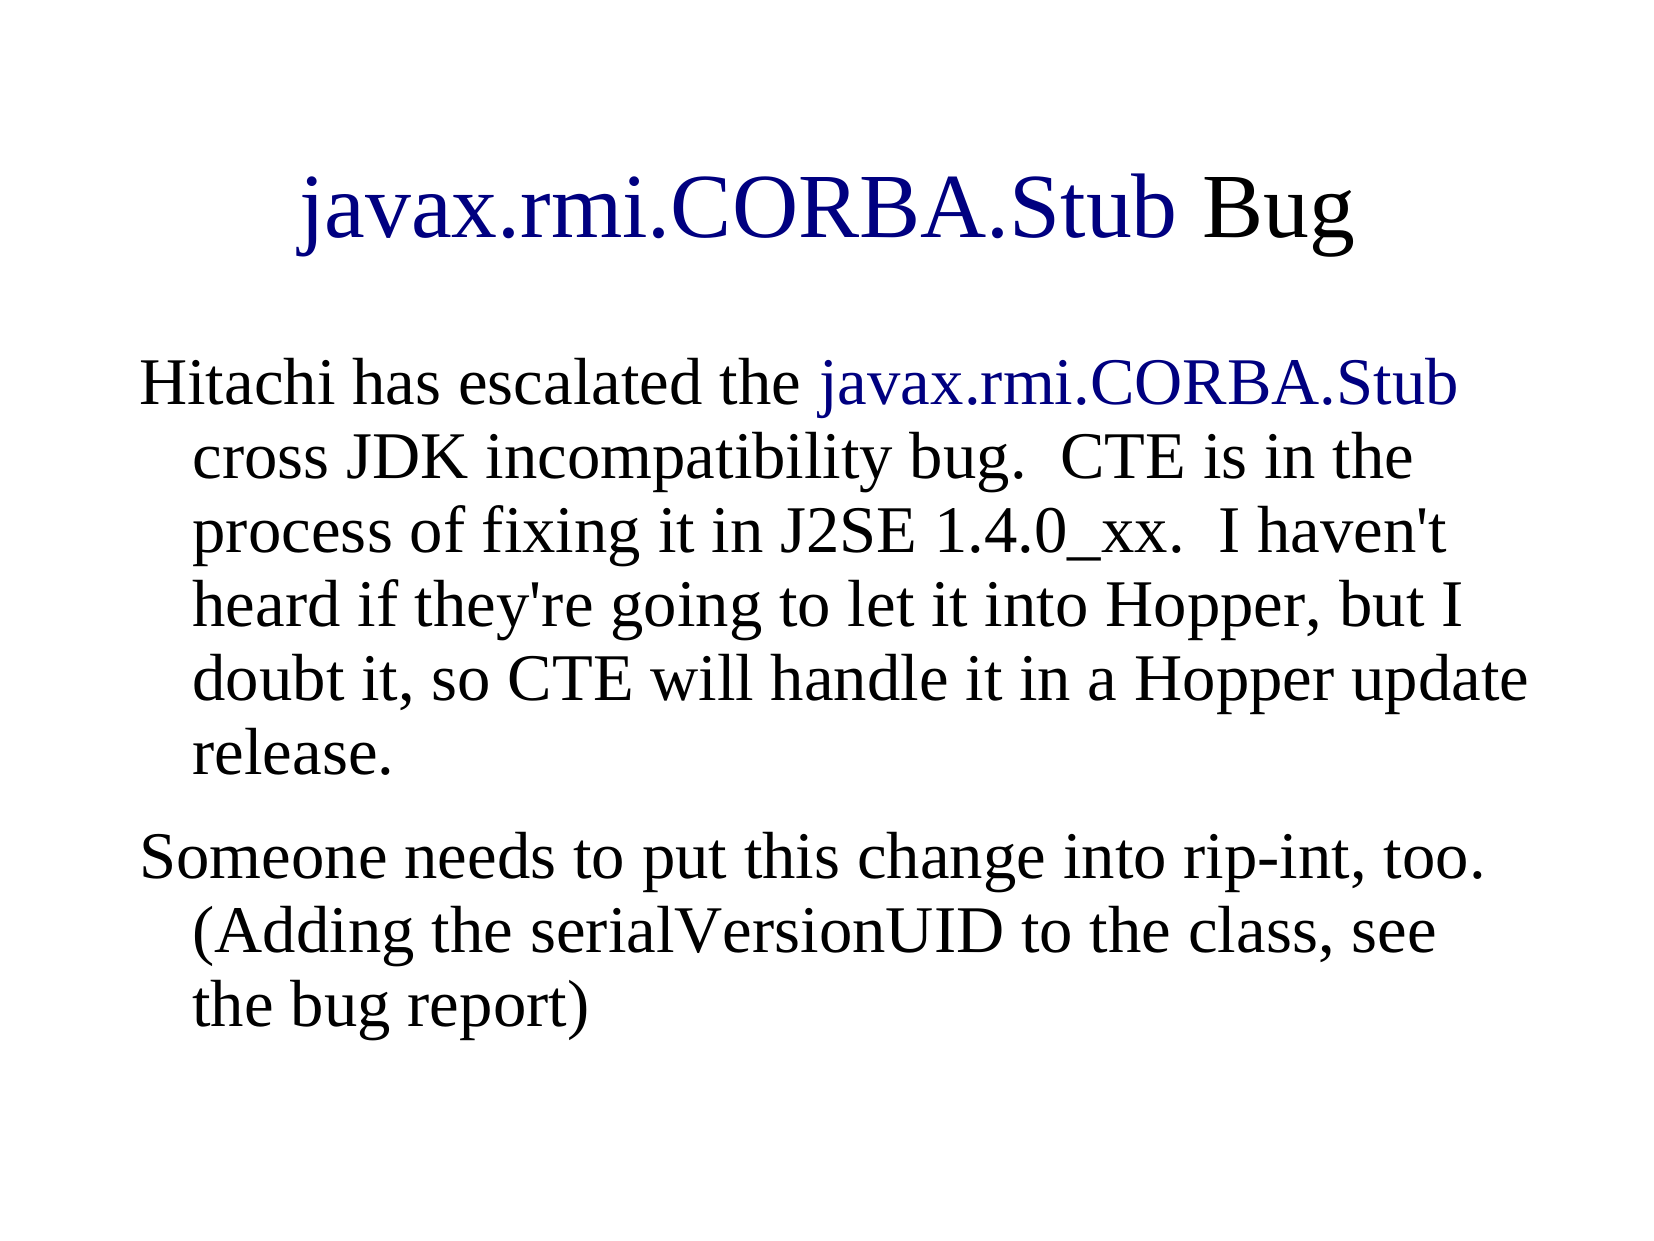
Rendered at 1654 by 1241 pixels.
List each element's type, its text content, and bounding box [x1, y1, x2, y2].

list Hitachi has escalated the javax.rmi.CORBA.Stub cross JDK incompatibility bug. CTE is in the process of fixing it in J2SE 1.4.0_xx. I haven't heard if they're going to let it into Hopper, but I doubt it, so CTE will handle it in a Hopper update release. Someone needs to put this change into rip-int, too. (Adding the serialVersionUID to the class, see the bug report) [121, 344, 1534, 1127]
title javax.rmi.CORBA.Stub Bug [121, 102, 1534, 311]
